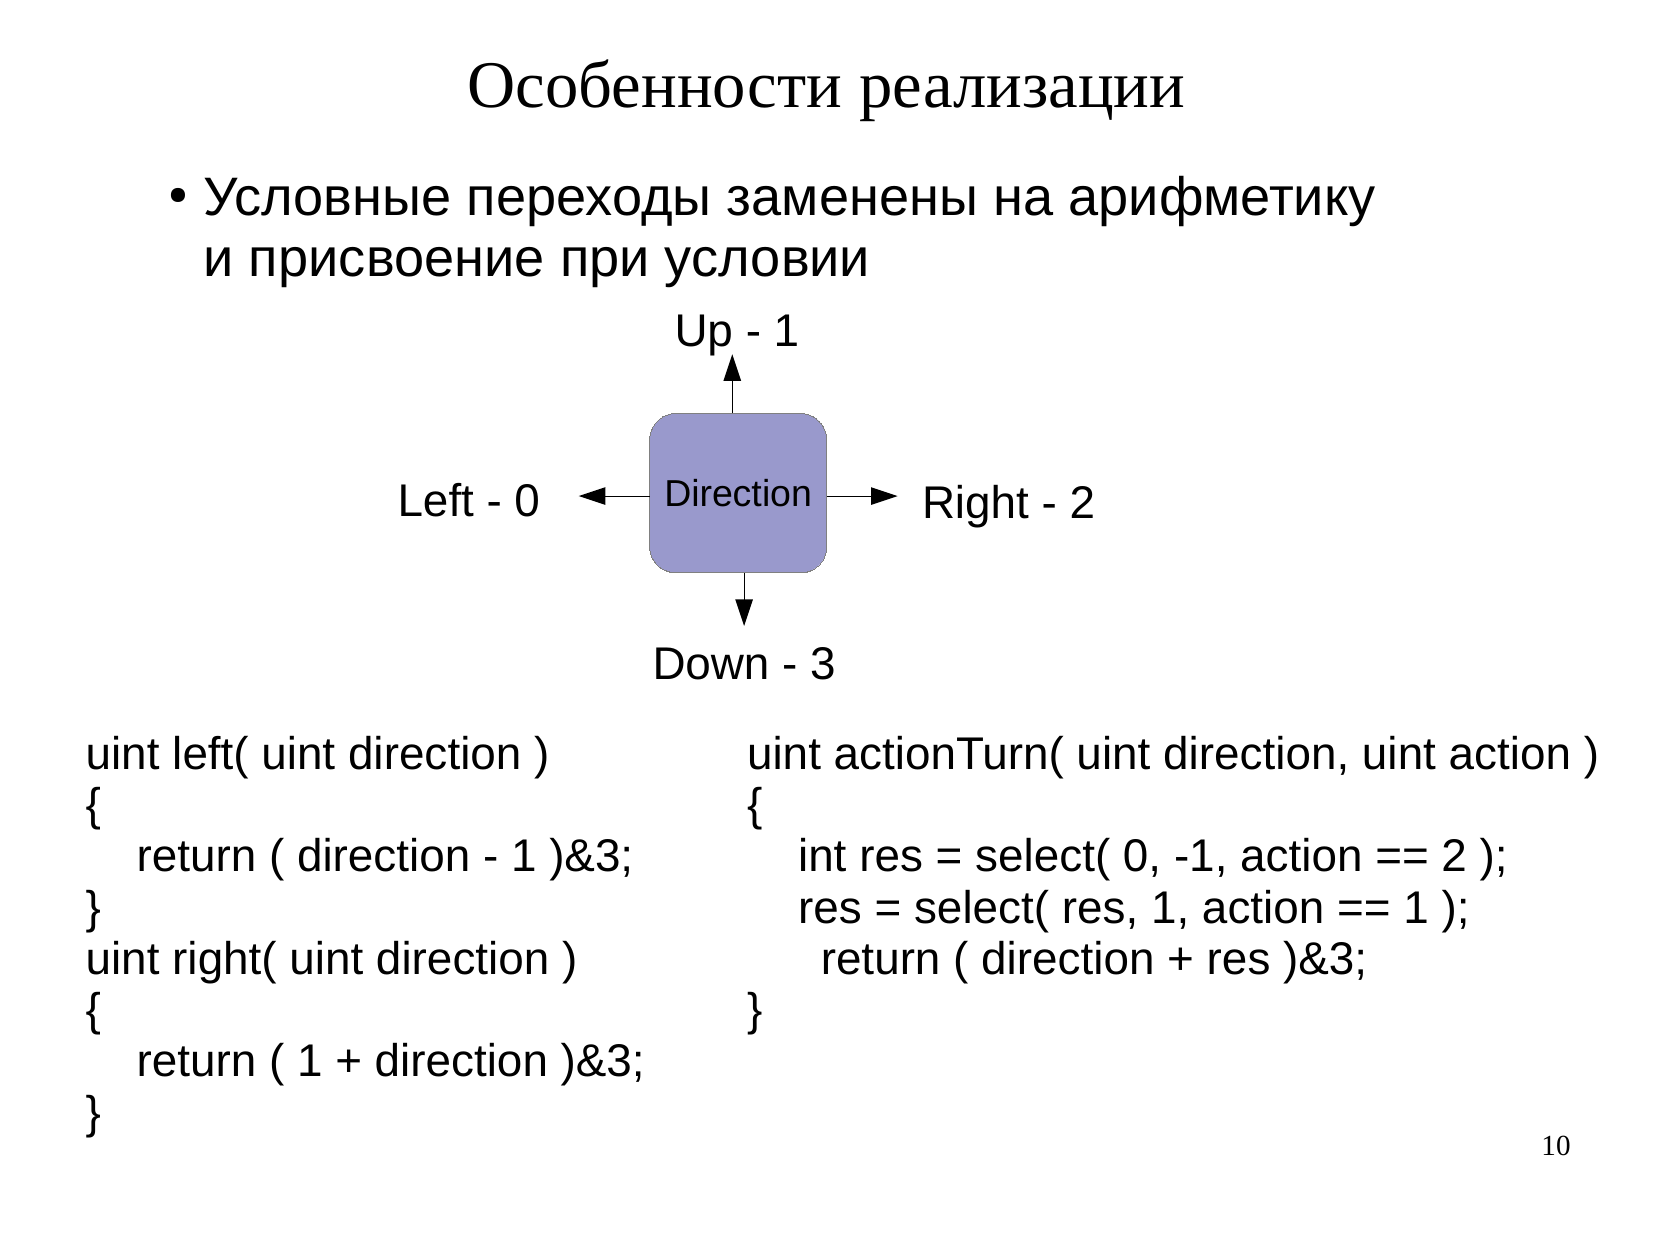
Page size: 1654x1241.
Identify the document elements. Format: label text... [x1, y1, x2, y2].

text_box Direction [649, 413, 827, 573]
text_box Right - 2 [907, 469, 1111, 536]
text_box Up - 1 [659, 297, 815, 364]
text_box Особенности реализации [452, 41, 1202, 130]
text_box Left - 0 [382, 467, 556, 534]
text_box uint left( uint direction ) { return ( direction - 1 )&3; } uint right( uint direction ) { return ( 1 + direction )&3; } [70, 720, 749, 1230]
text_box uint actionTurn( uint direction, uint action ) { int res = select( 0, -1, action == 2 ); res = select( res, 1, action == 1 ); return ( direction + res )&3; } [732, 720, 1619, 1043]
text_box Down - 3 [637, 630, 851, 697]
text_box Условные переходы заменены на арифметику и присвоение при условии [153, 159, 1408, 296]
